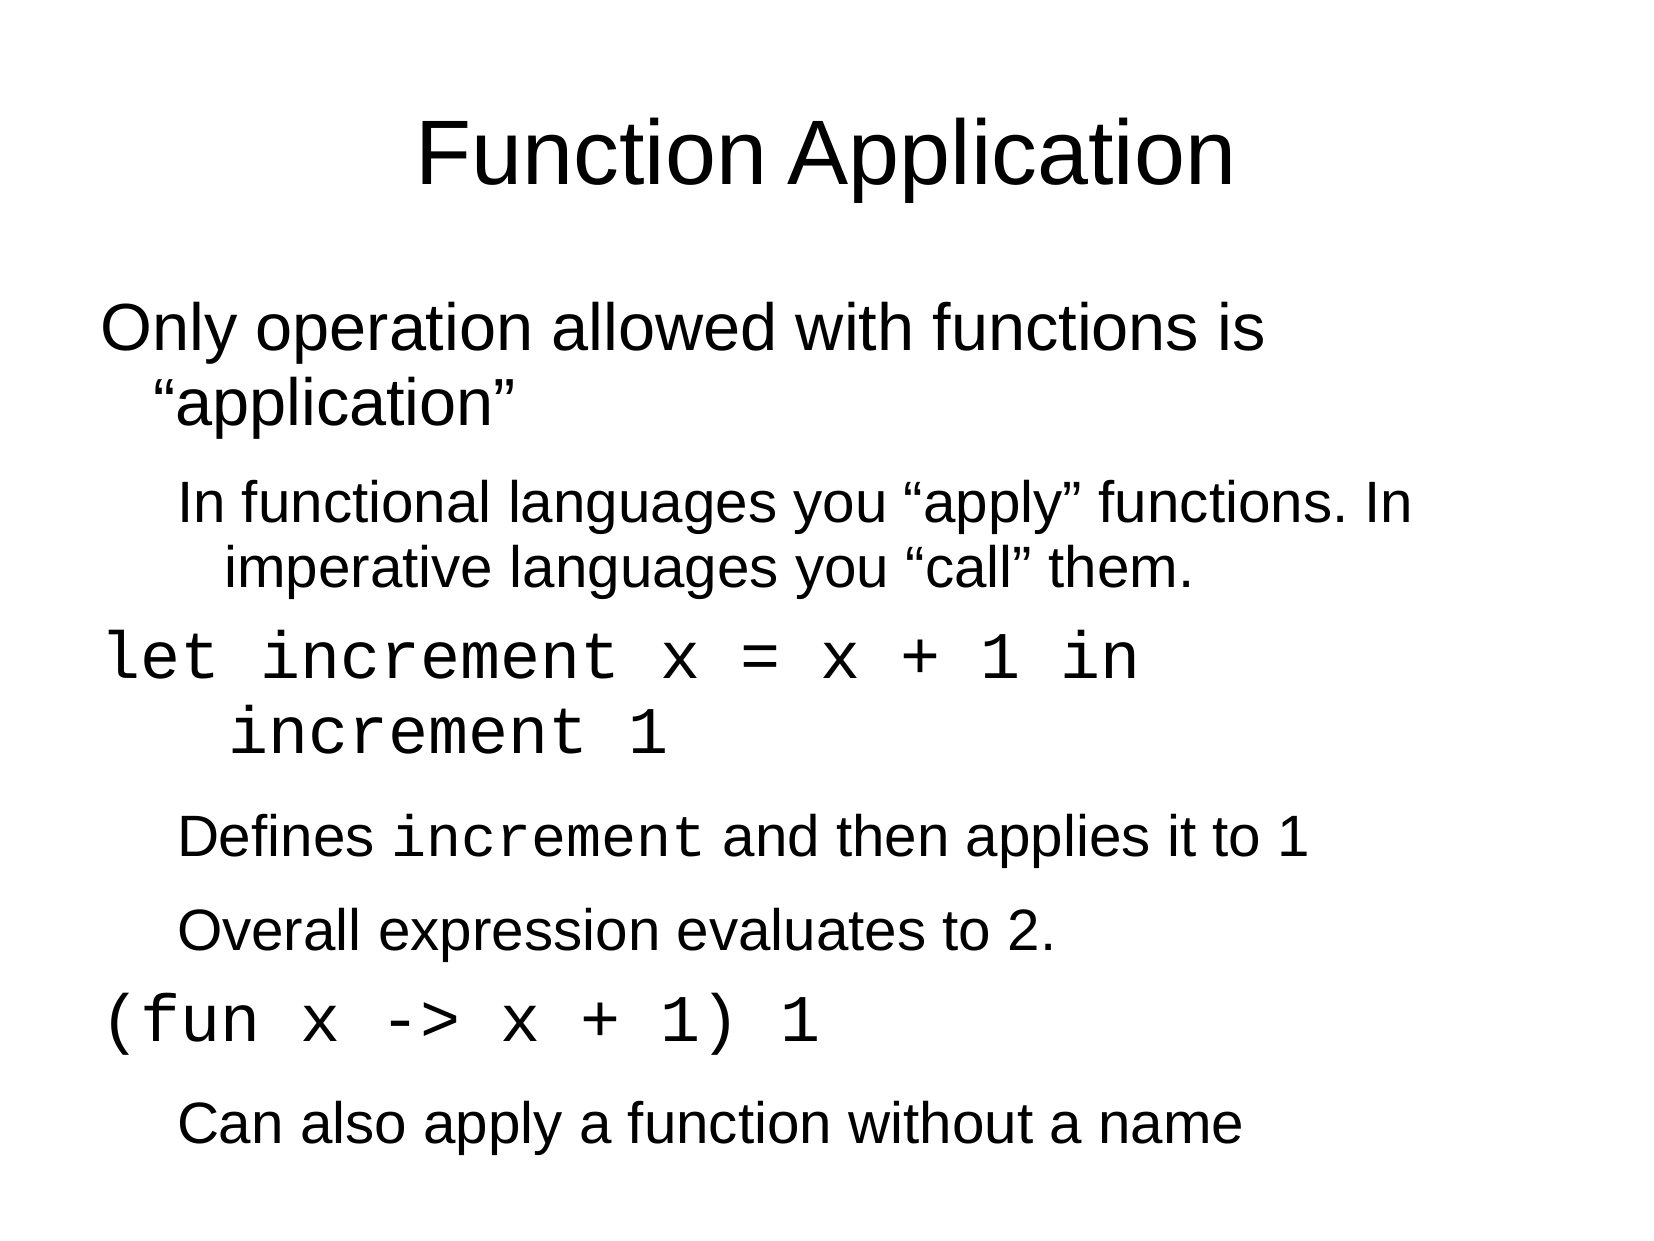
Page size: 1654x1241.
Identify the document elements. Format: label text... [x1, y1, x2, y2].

title Function Application [82, 56, 1571, 250]
list Only operation allowed with functions is “application” In functional languages you “apply” functions. In imperative languages you “call” them. let increment x = x + 1 in increment 1 Defines increment and then applies it to 1 Overall expression evaluates to 2. (fun x -> x + 1) 1 Can also apply a function without a name [82, 290, 1571, 1152]
